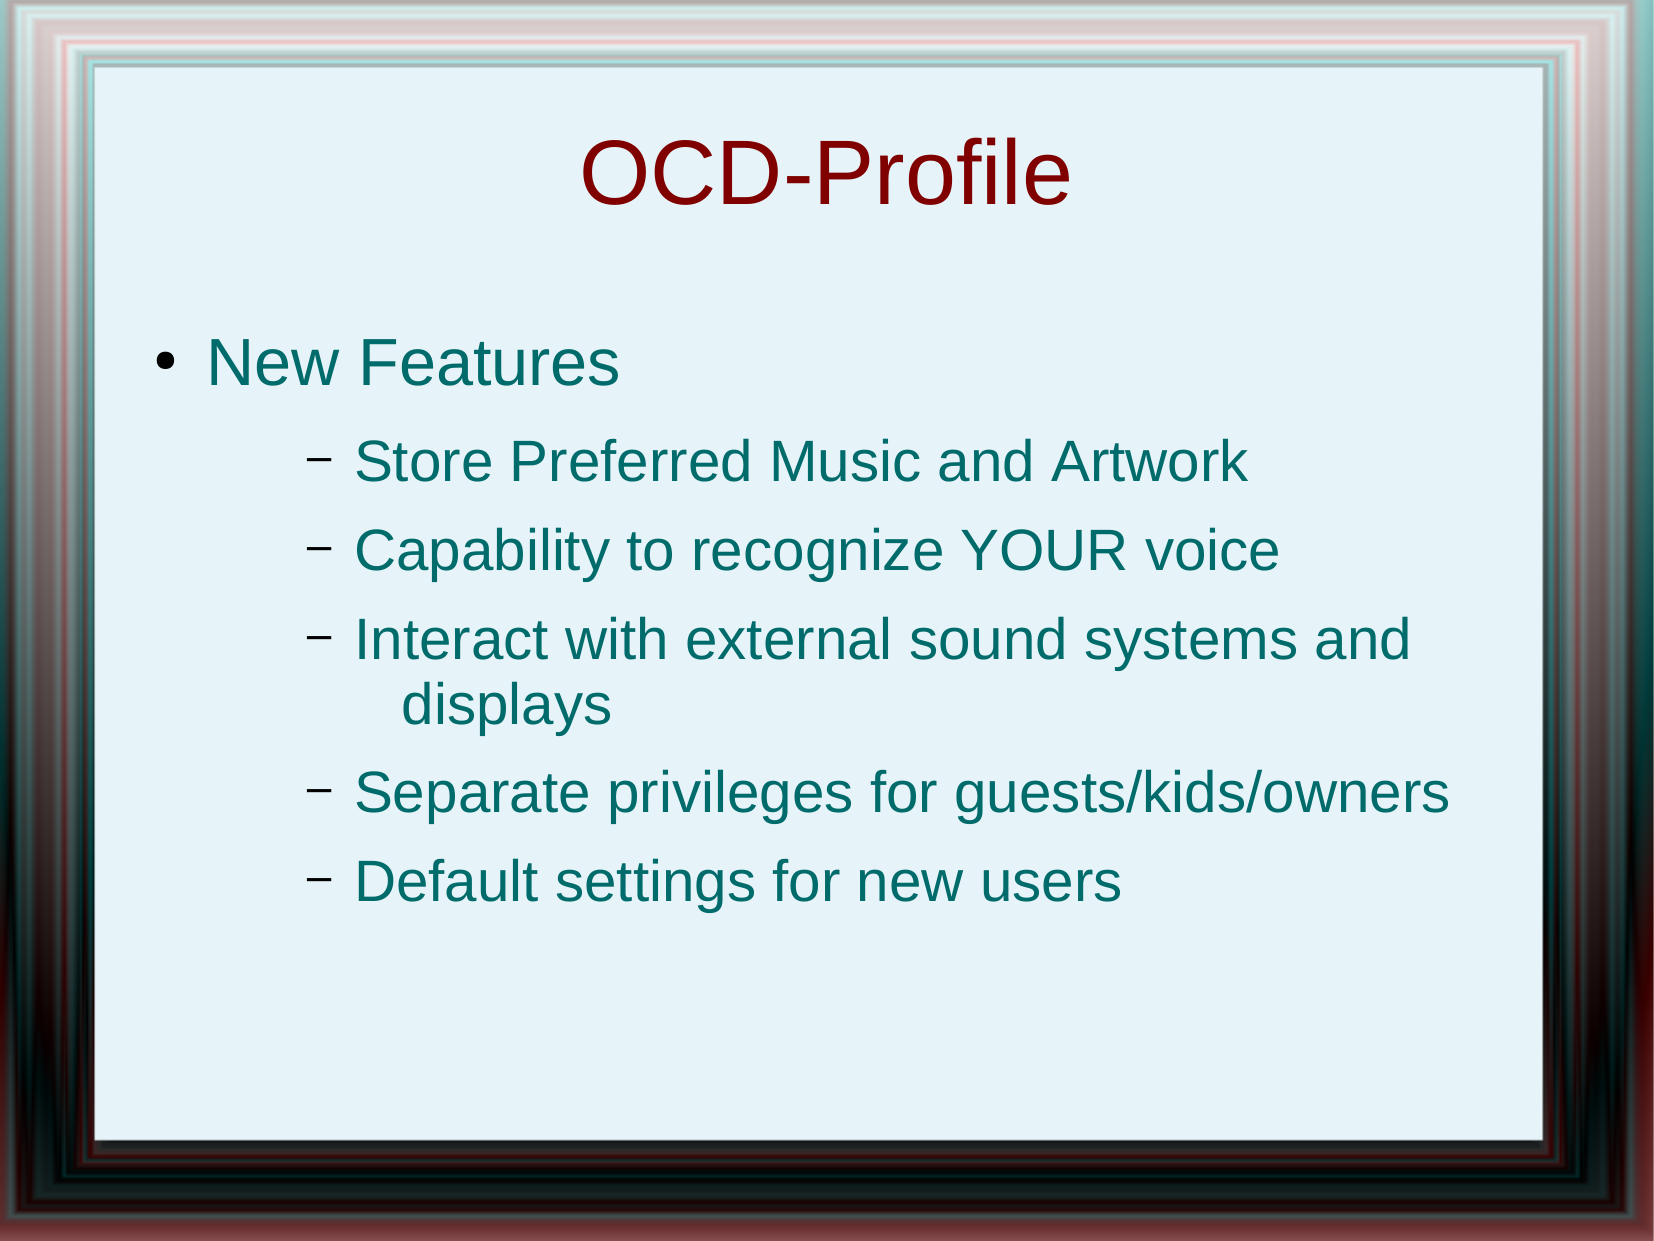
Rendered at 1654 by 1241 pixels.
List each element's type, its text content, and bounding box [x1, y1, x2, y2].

list New Features Store Preferred Music and Artwork Capability to recognize YOUR voice Interact with external sound systems and displays Separate privileges for guests/kids/owners Default settings for new users [118, 324, 1506, 945]
title OCD-Profile [118, 88, 1536, 257]
picture [0, 0, 1654, 1241]
